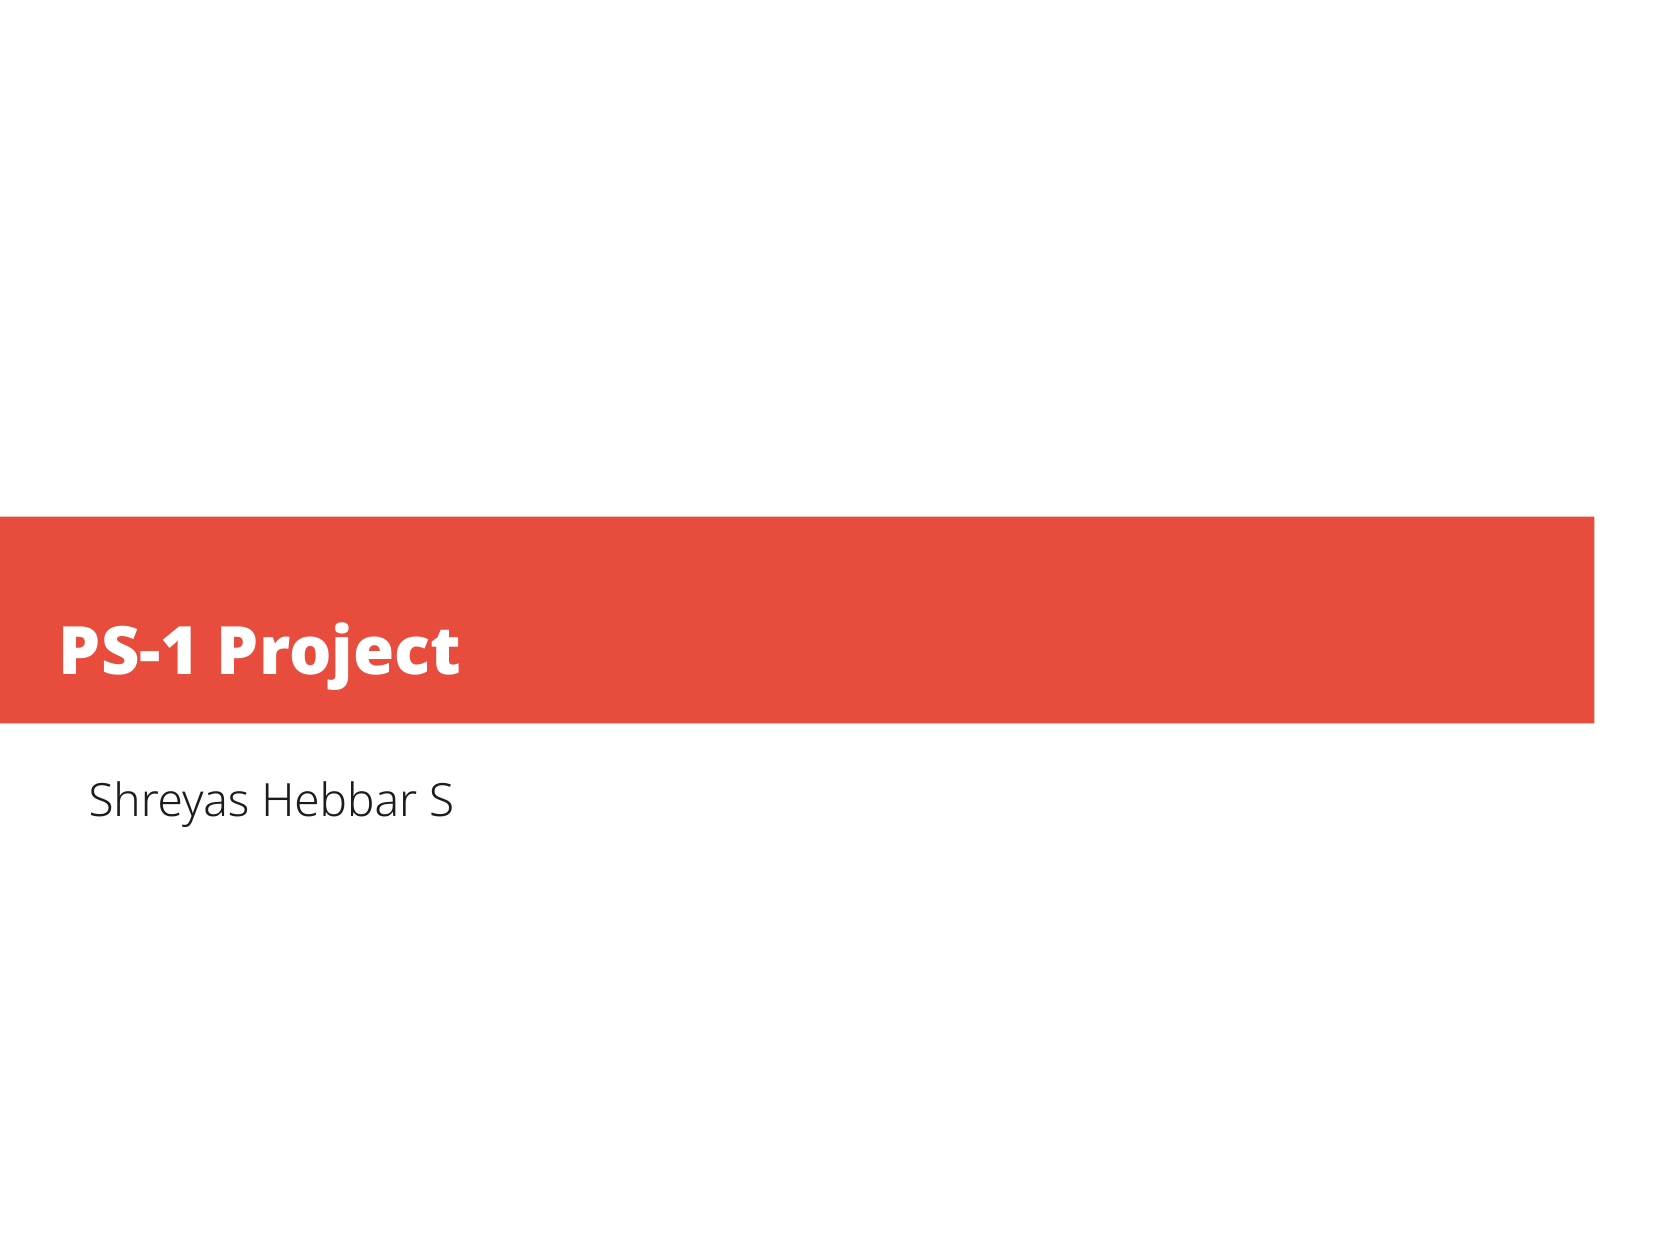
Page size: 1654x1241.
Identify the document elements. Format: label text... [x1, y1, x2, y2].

title PS-1 Project [59, 546, 1595, 694]
subtitle Shreyas Hebbar S [88, 767, 1595, 1182]
